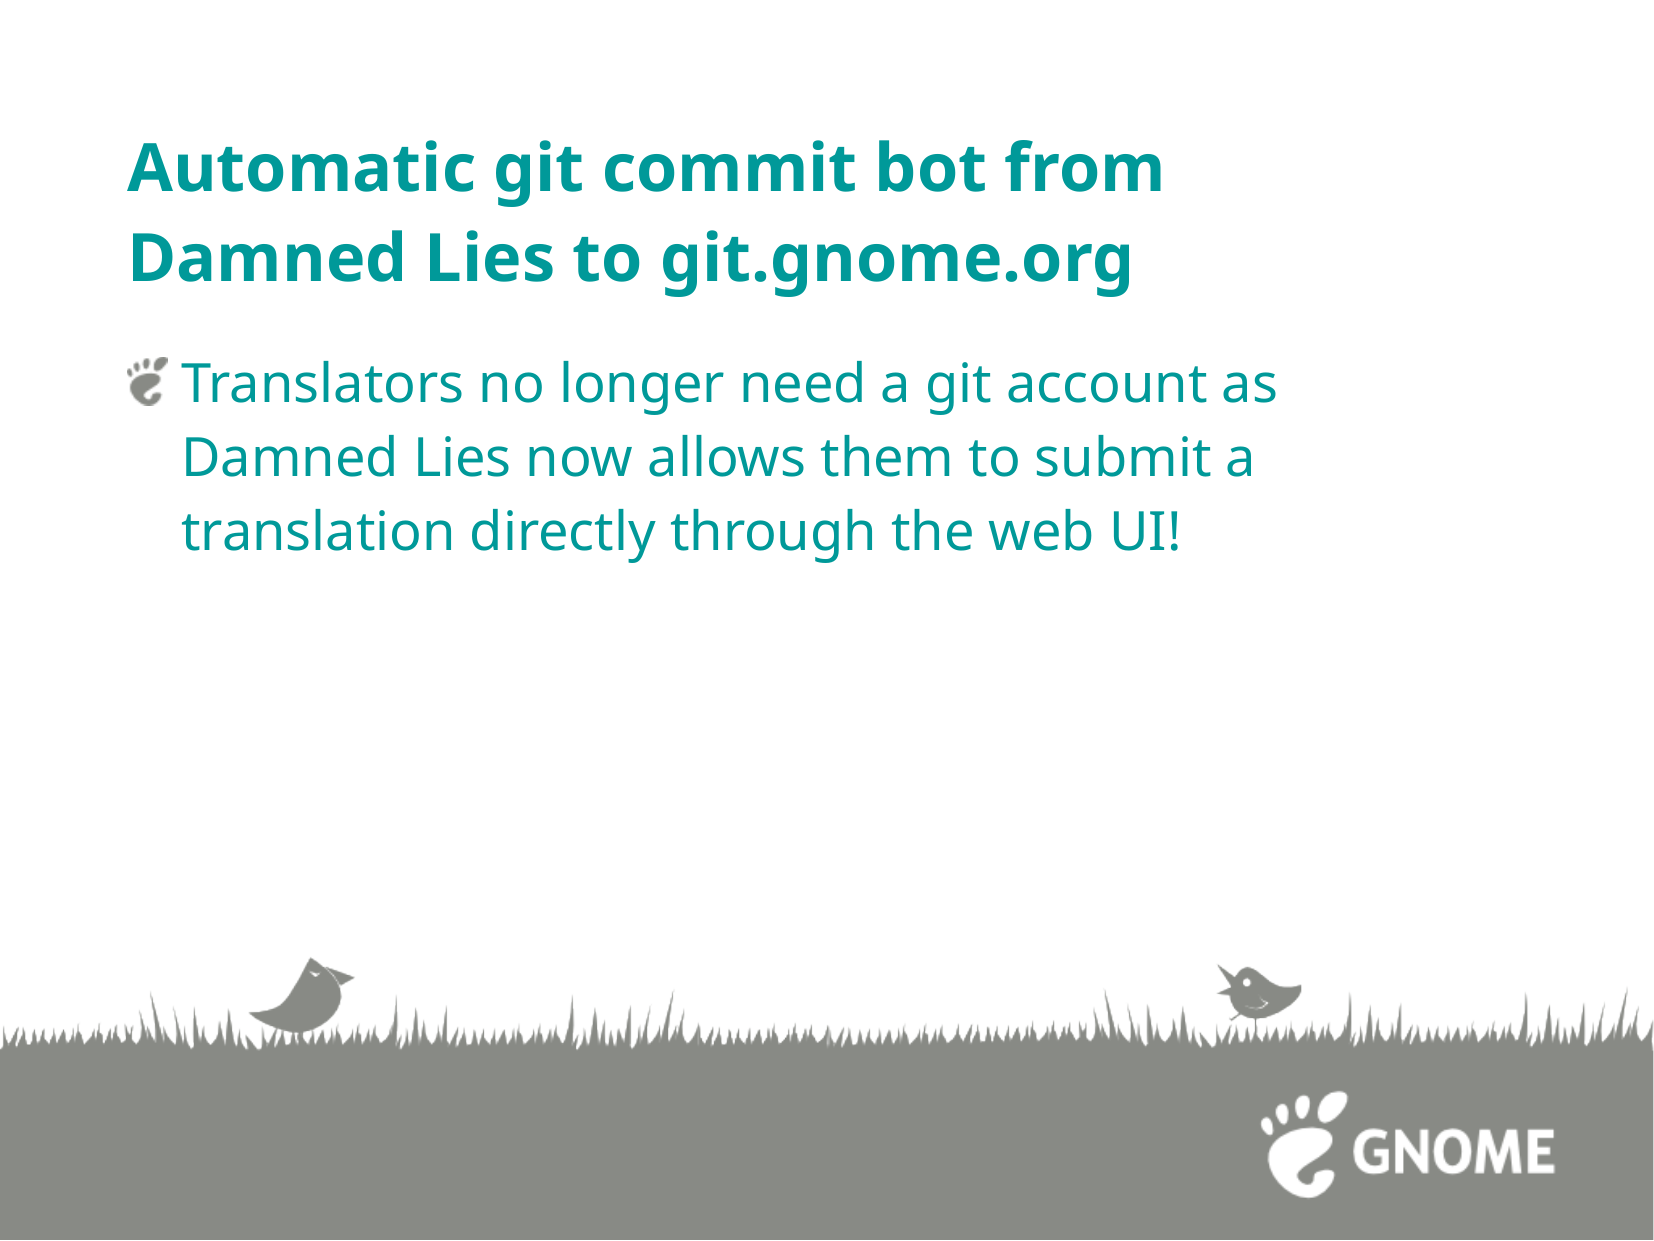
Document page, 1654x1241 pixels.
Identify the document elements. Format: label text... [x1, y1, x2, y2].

picture [0, 0, 1654, 1241]
text_box Automatic git commit bot from Damned Lies to git.gnome.org [112, 112, 1276, 318]
text_box Translators no longer need a git account as Damned Lies now allows them to submit a translation directly through the web UI! [112, 337, 1426, 866]
